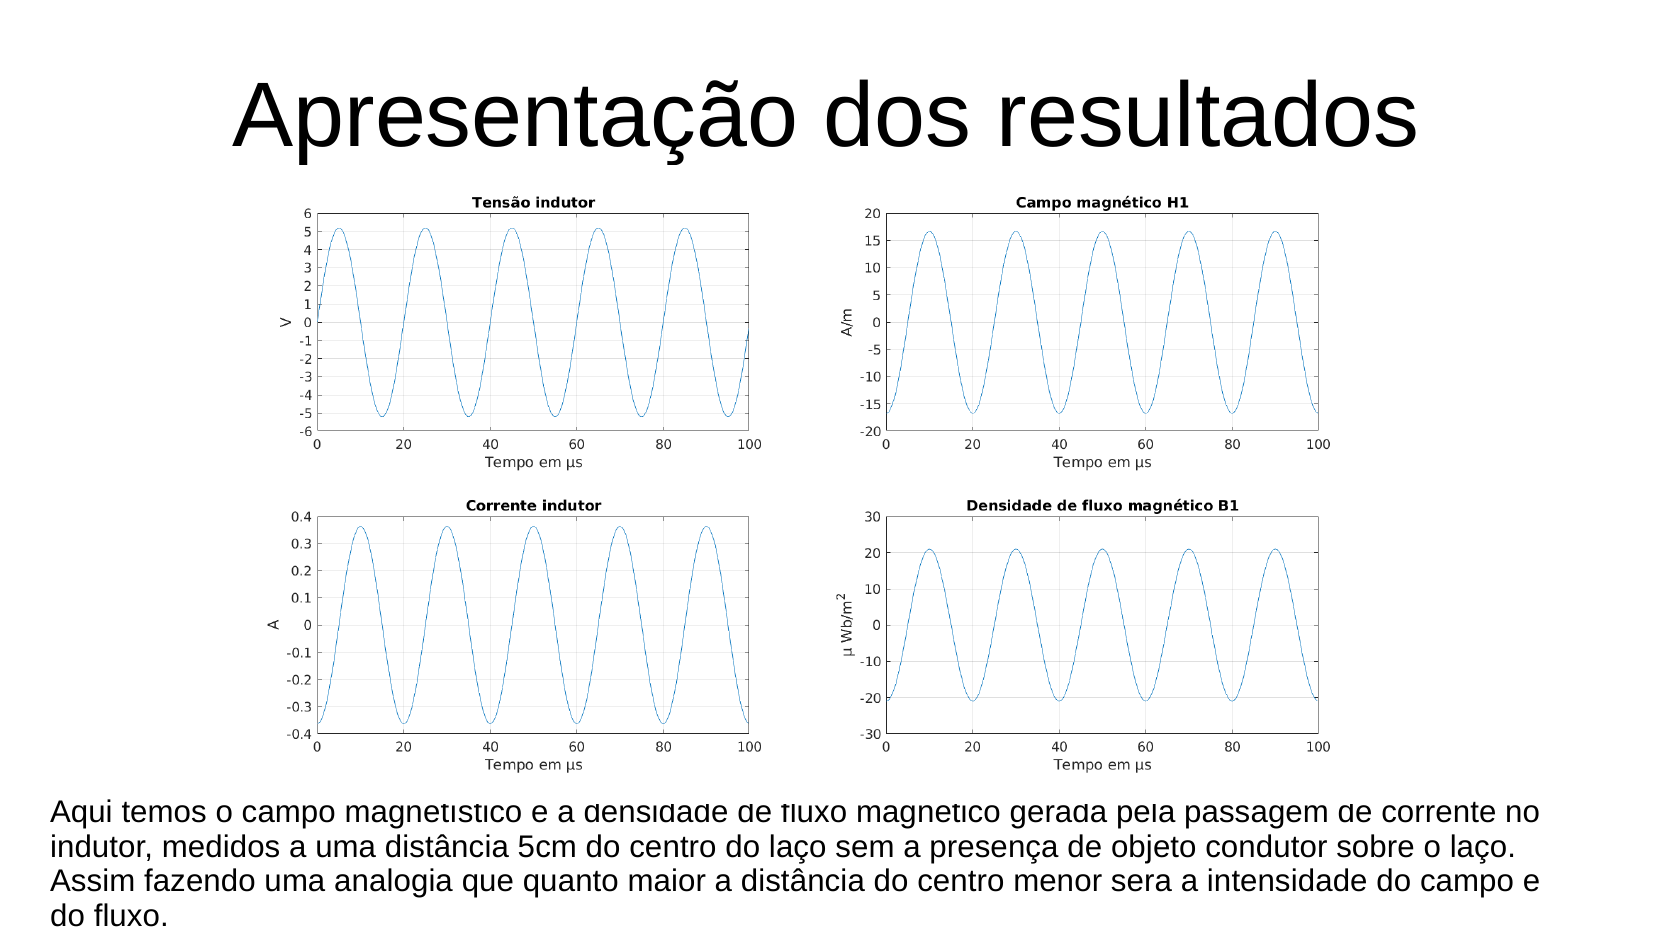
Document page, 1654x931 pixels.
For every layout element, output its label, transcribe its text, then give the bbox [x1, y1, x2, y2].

text_box Aqui temos o campo magnetístico e a densidade de fluxo magnético gerada pela passagem de corrente no indutor, medidos a uma distância 5cm do centro do laço sem a presença de objeto condutor sobre o laço. Assim fazendo uma analogia que quanto maior a distância do centro menor sera a intensidade do campo e do fluxo. [35, 786, 1583, 931]
picture [149, 165, 1441, 804]
title Apresentação dos resultados [82, 12, 1571, 218]
